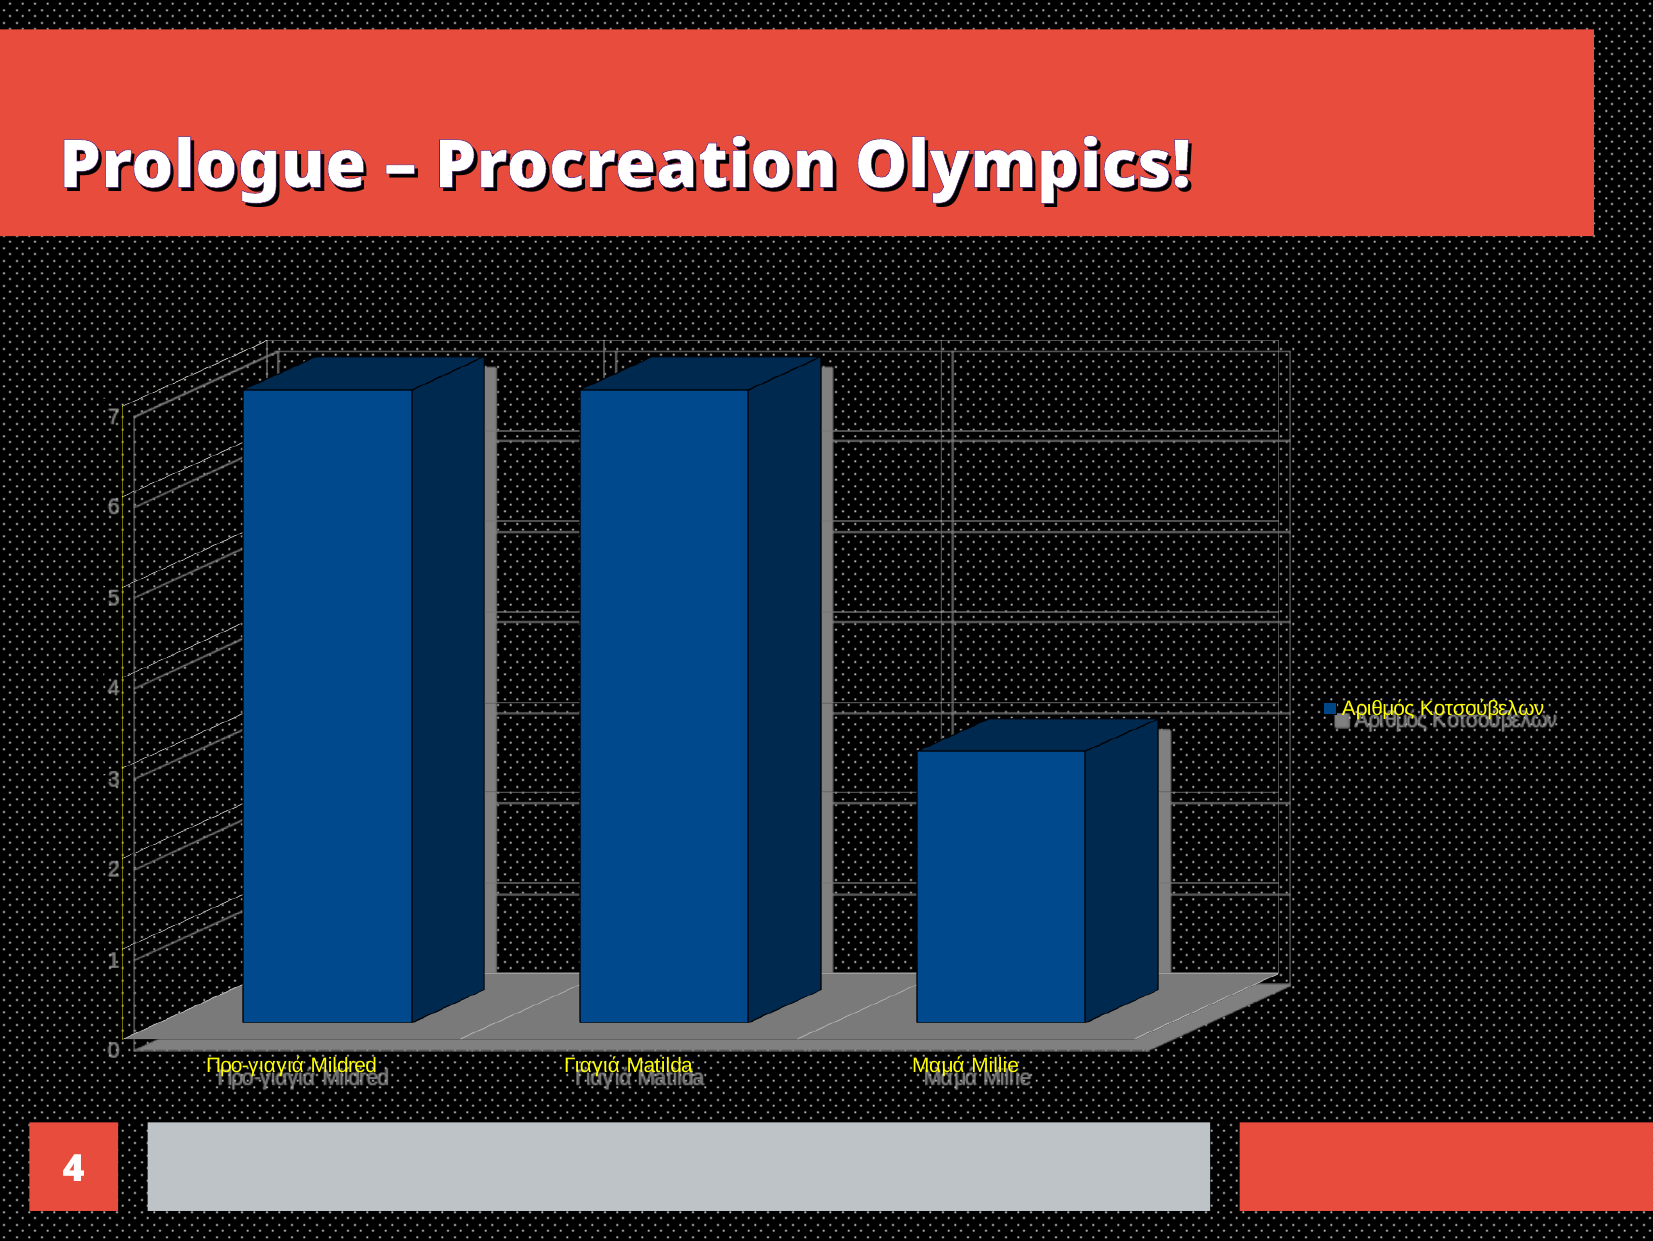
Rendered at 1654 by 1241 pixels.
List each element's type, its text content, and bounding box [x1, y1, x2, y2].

chart [58, 324, 1565, 1093]
title Prologue – Procreation Olympics! [58, 59, 1594, 207]
picture [0, 0, 1654, 1241]
